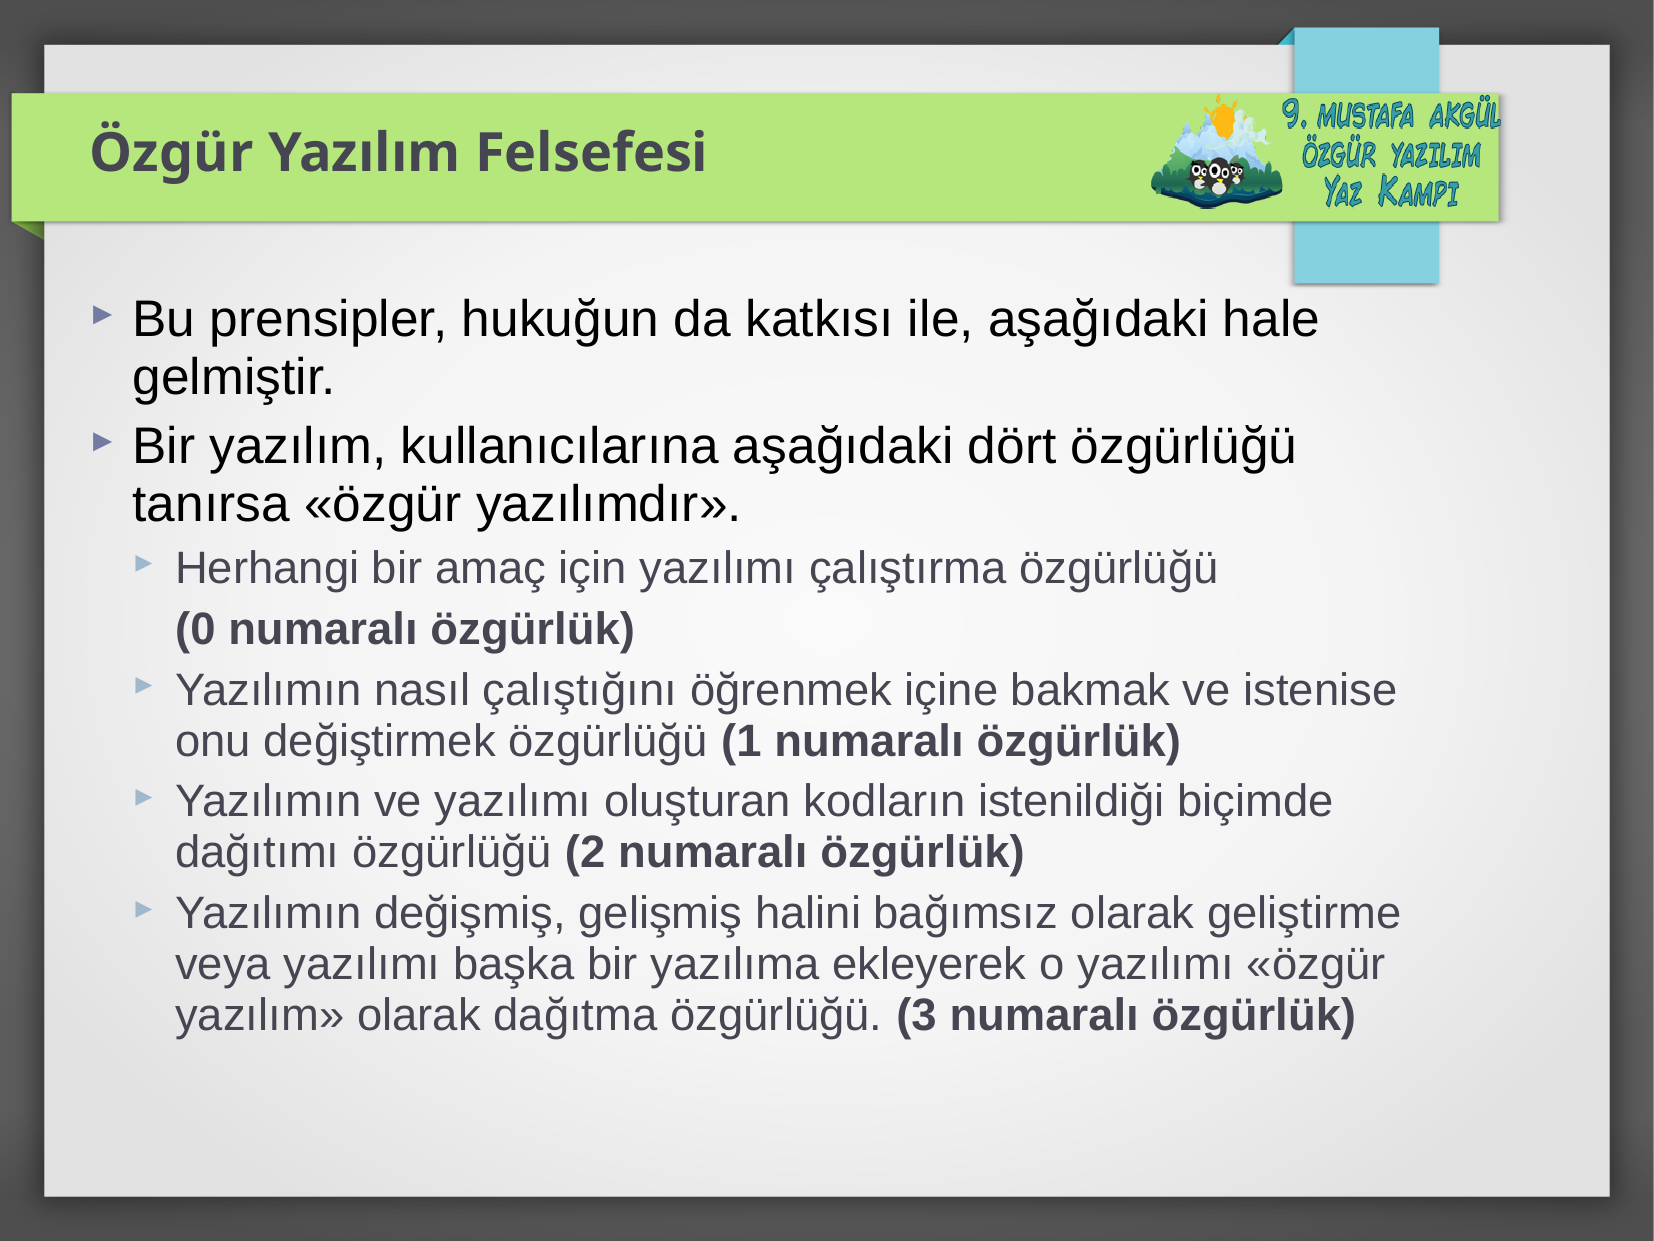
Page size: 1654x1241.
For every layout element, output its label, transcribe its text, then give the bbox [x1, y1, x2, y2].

picture [0, 0, 1654, 1241]
list Bu prensipler, hukuğun da katkısı ile, aşağıdaki hale gelmiştir. Bir yazılım, kullanıcılarına aşağıdaki dört özgürlüğü tanırsa «özgür yazılımdır». Herhangi bir amaç için yazılımı çalıştırma özgürlüğü (0 numaralı özgürlük) Yazılımın nasıl çalıştığını öğrenmek içine bakmak ve istenise onu değiştirmek özgürlüğü (1 numaralı özgürlük) Yazılımın ve yazılımı oluşturan kodların istenildiği biçimde dağıtımı özgürlüğü (2 numaralı özgürlük) Yazılımın değişmiş, gelişmiş halini bağımsız olarak geliştirme veya yazılımı başka bir yazılıma ekleyerek o yazılımı «özgür yazılım» olarak dağıtma özgürlüğü. (3 numaralı özgürlük) [75, 282, 1426, 1093]
text_box Özgür Yazılım Felsefesi [75, 106, 863, 200]
